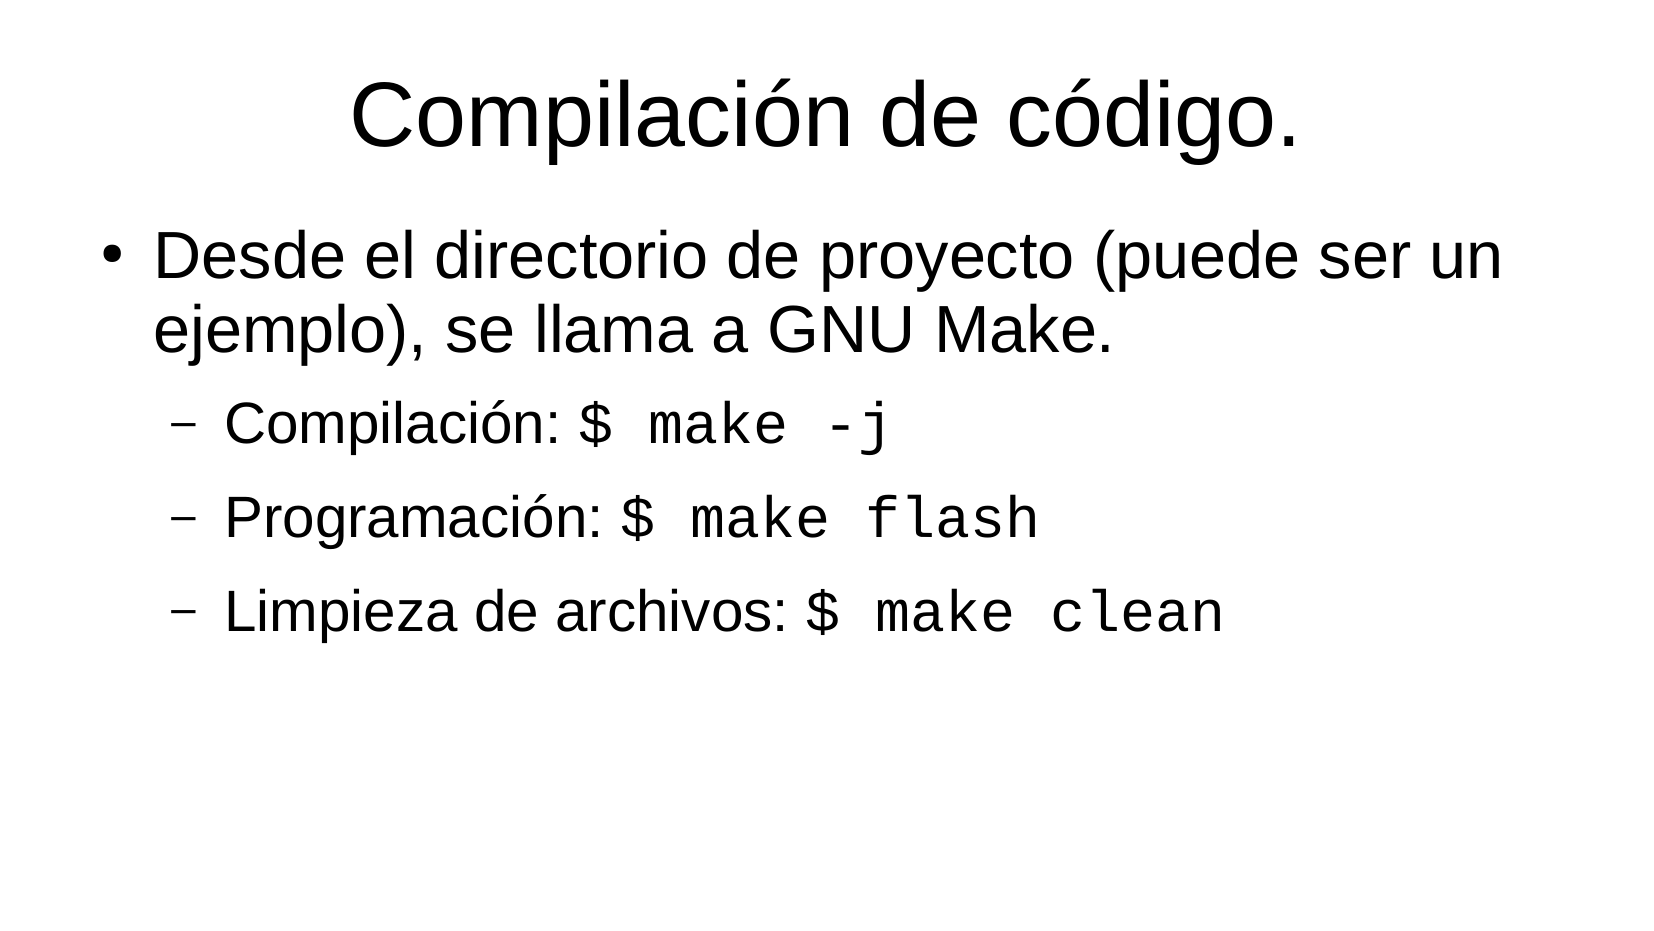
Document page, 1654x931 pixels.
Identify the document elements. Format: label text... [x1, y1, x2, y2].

list Desde el directorio de proyecto (puede ser un ejemplo), se llama a GNU Make. Compilación: $ make -j Programación: $ make flash Limpieza de archivos: $ make clean [82, 217, 1571, 758]
title Compilación de código. [82, 37, 1571, 193]
